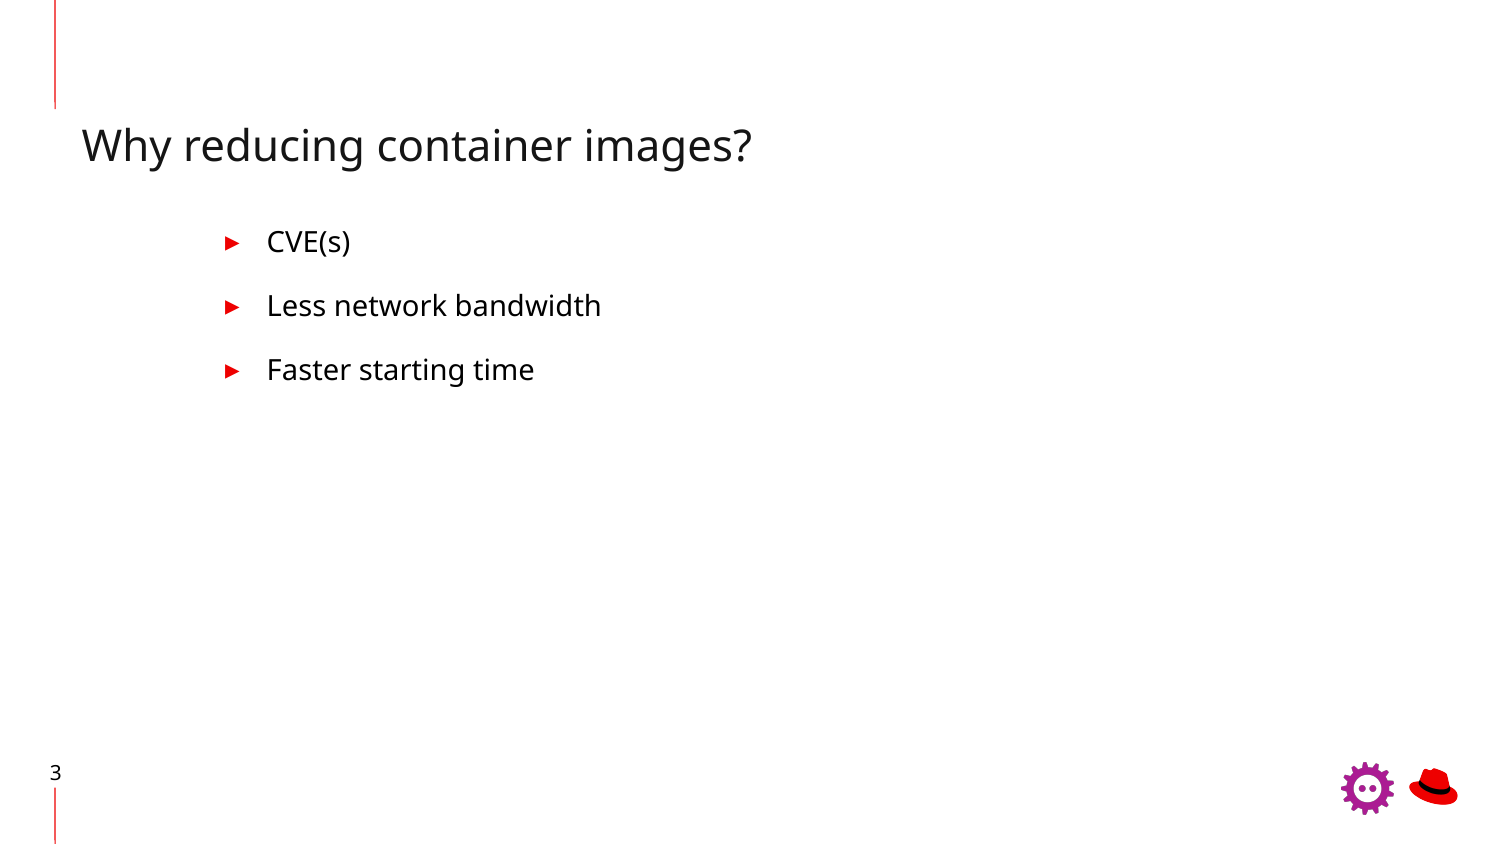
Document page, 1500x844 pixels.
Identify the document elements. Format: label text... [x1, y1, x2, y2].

picture [1341, 762, 1394, 815]
title Why reducing container images? [81, 101, 1044, 153]
picture [1409, 768, 1458, 805]
slide_number <number> [21, 774, 90, 788]
list CVE(s) Less network bandwidth Faster starting time [225, 210, 900, 549]
